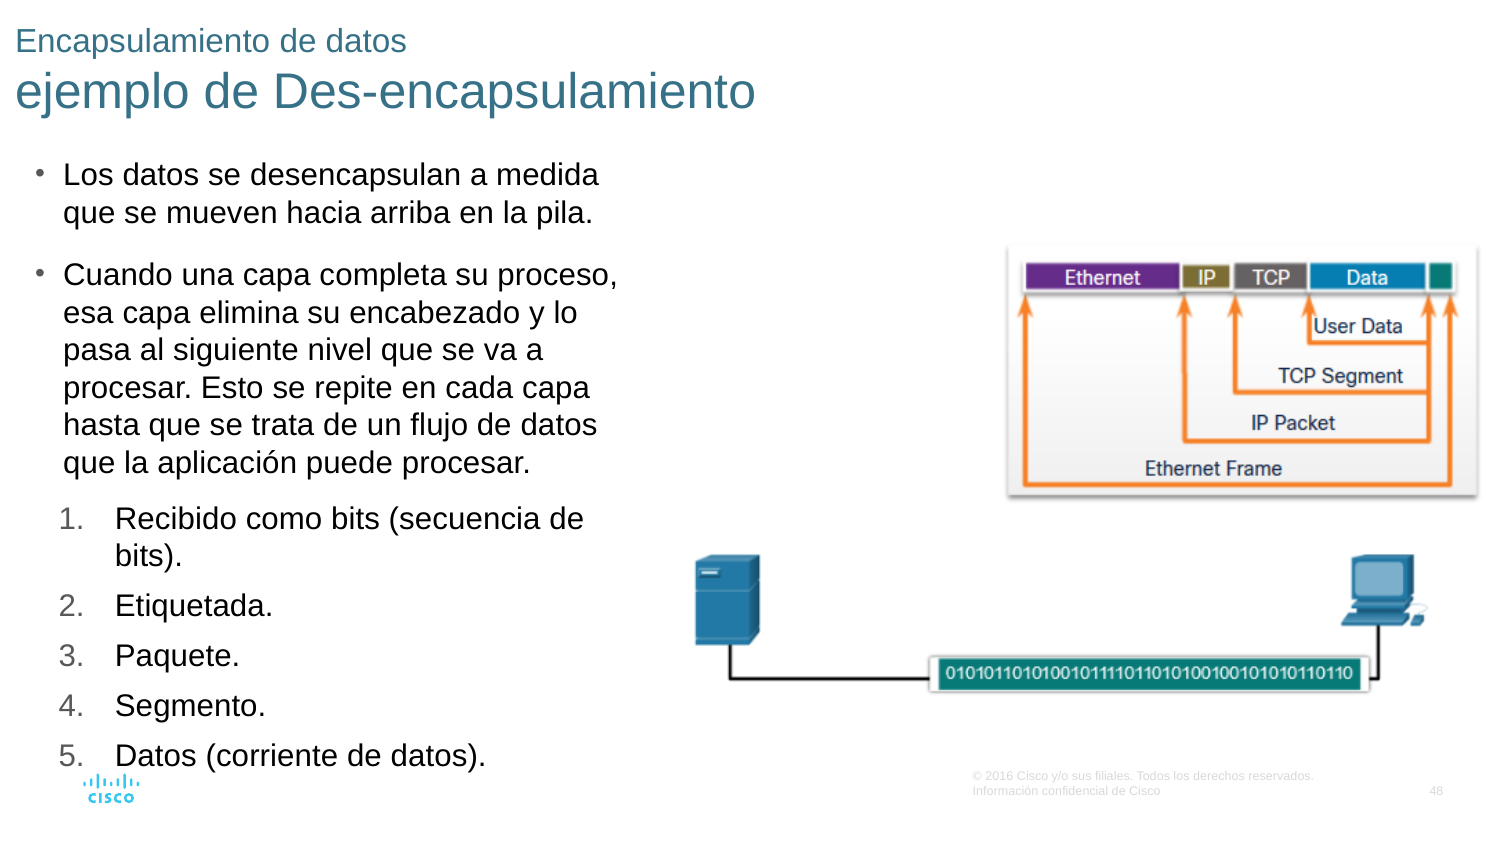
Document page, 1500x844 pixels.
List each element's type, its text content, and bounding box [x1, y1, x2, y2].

list Los datos se desencapsulan a medida que se mueven hacia arriba en la pila. Cuando una capa completa su proceso, esa capa elimina su encabezado y lo pasa al siguiente nivel que se va a procesar. Esto se repite en cada capa hasta que se trata de un flujo de datos que la aplicación puede procesar. Recibido como bits (secuencia de bits). Etiquetada. Paquete. Segmento. Datos (corriente de datos). [20, 147, 679, 772]
title Encapsulamiento de datos ejemplo de Des-encapsulamiento [0, 6, 1500, 131]
picture [678, 238, 1500, 704]
